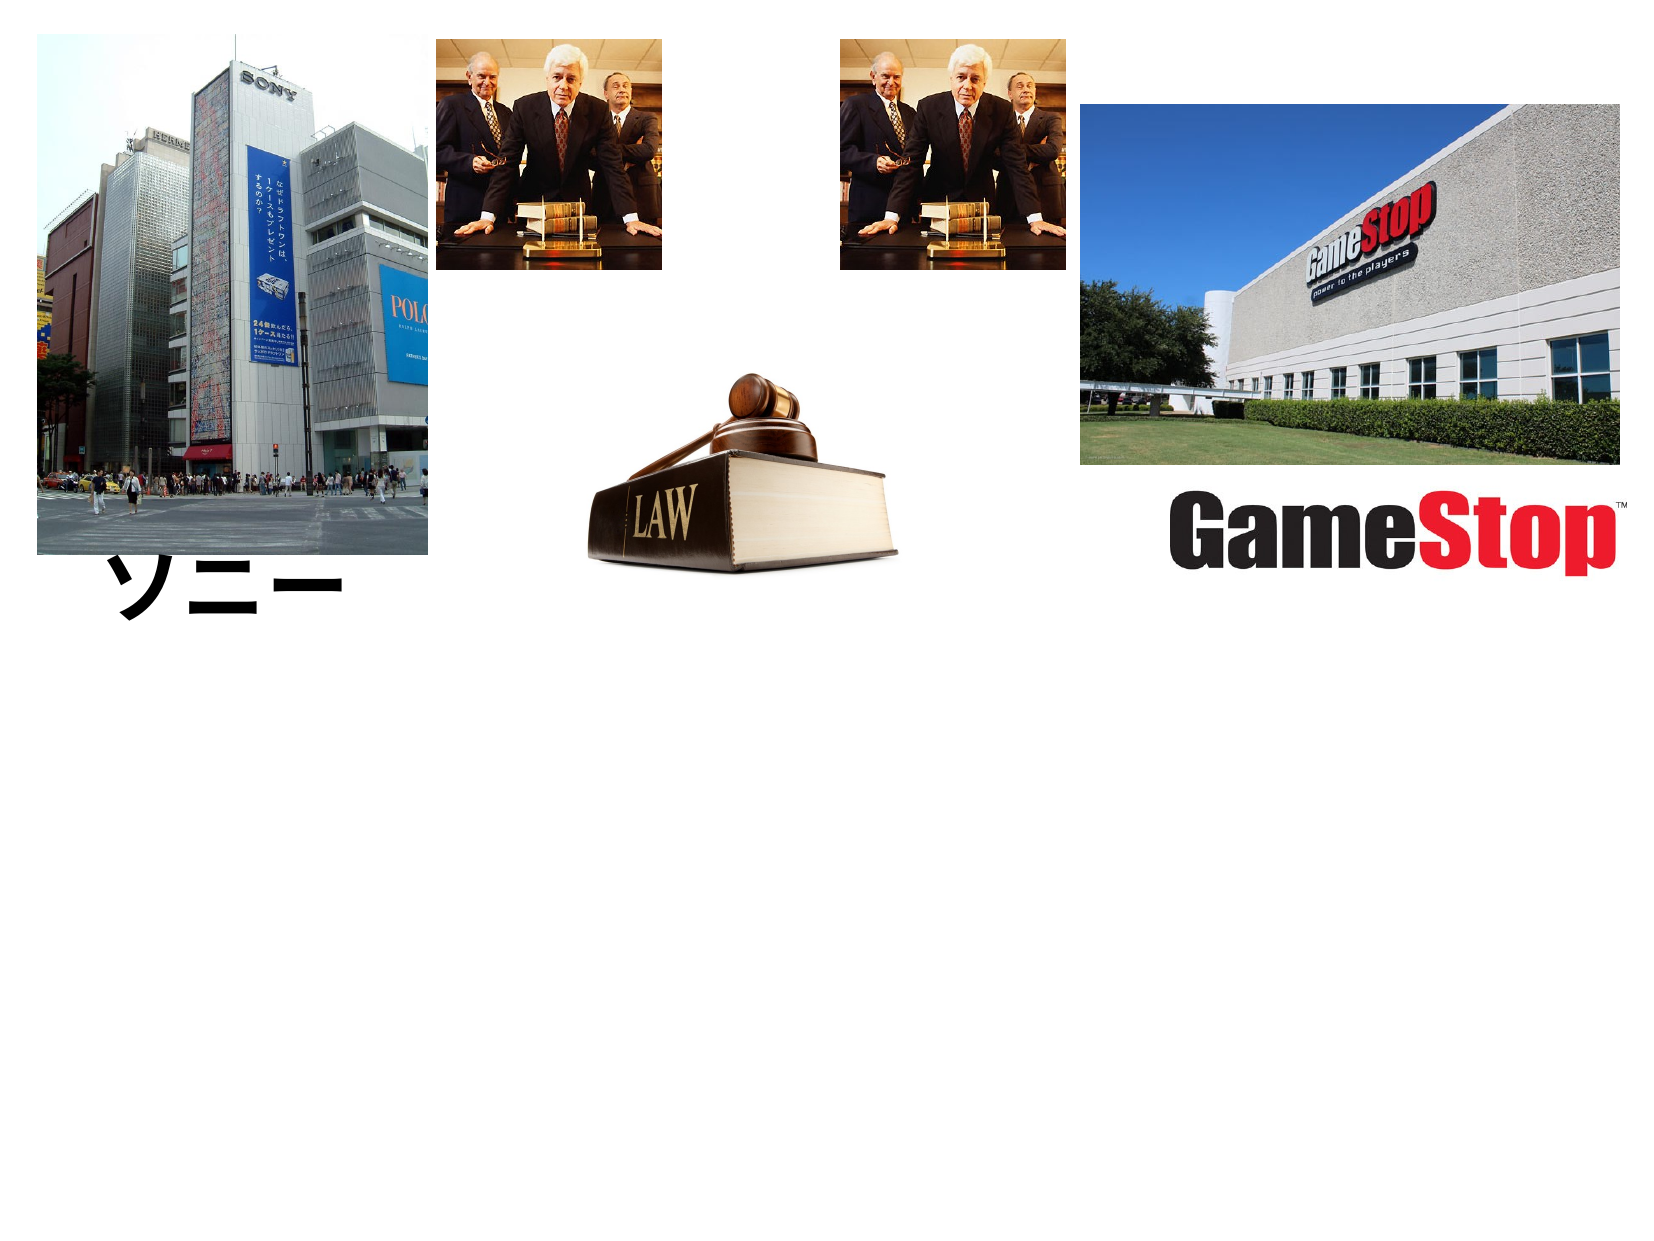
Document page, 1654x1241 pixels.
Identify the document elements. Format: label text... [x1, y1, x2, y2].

picture [570, 363, 911, 586]
picture [436, 39, 662, 271]
picture [1080, 104, 1627, 661]
picture [840, 39, 1066, 271]
picture [419, 291, 428, 297]
text_box ソニー [85, 533, 376, 646]
picture [37, 34, 428, 556]
